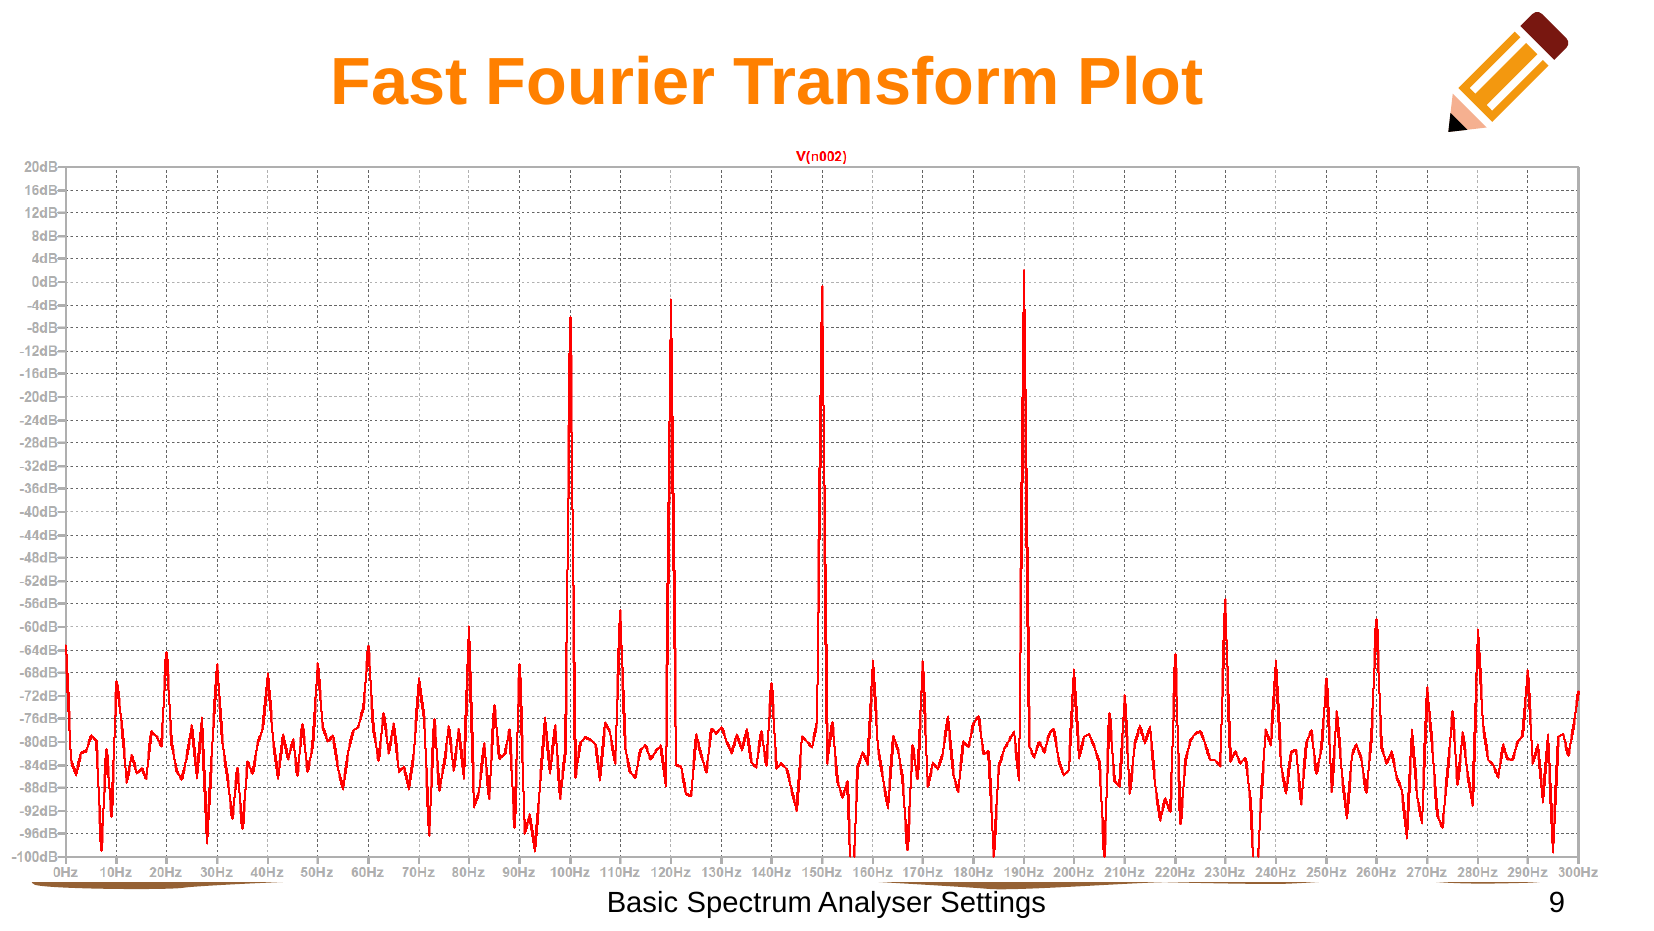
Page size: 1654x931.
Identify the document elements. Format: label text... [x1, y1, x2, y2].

picture [11, 148, 1630, 882]
title Fast Fourier Transform Plot [88, 29, 1447, 133]
